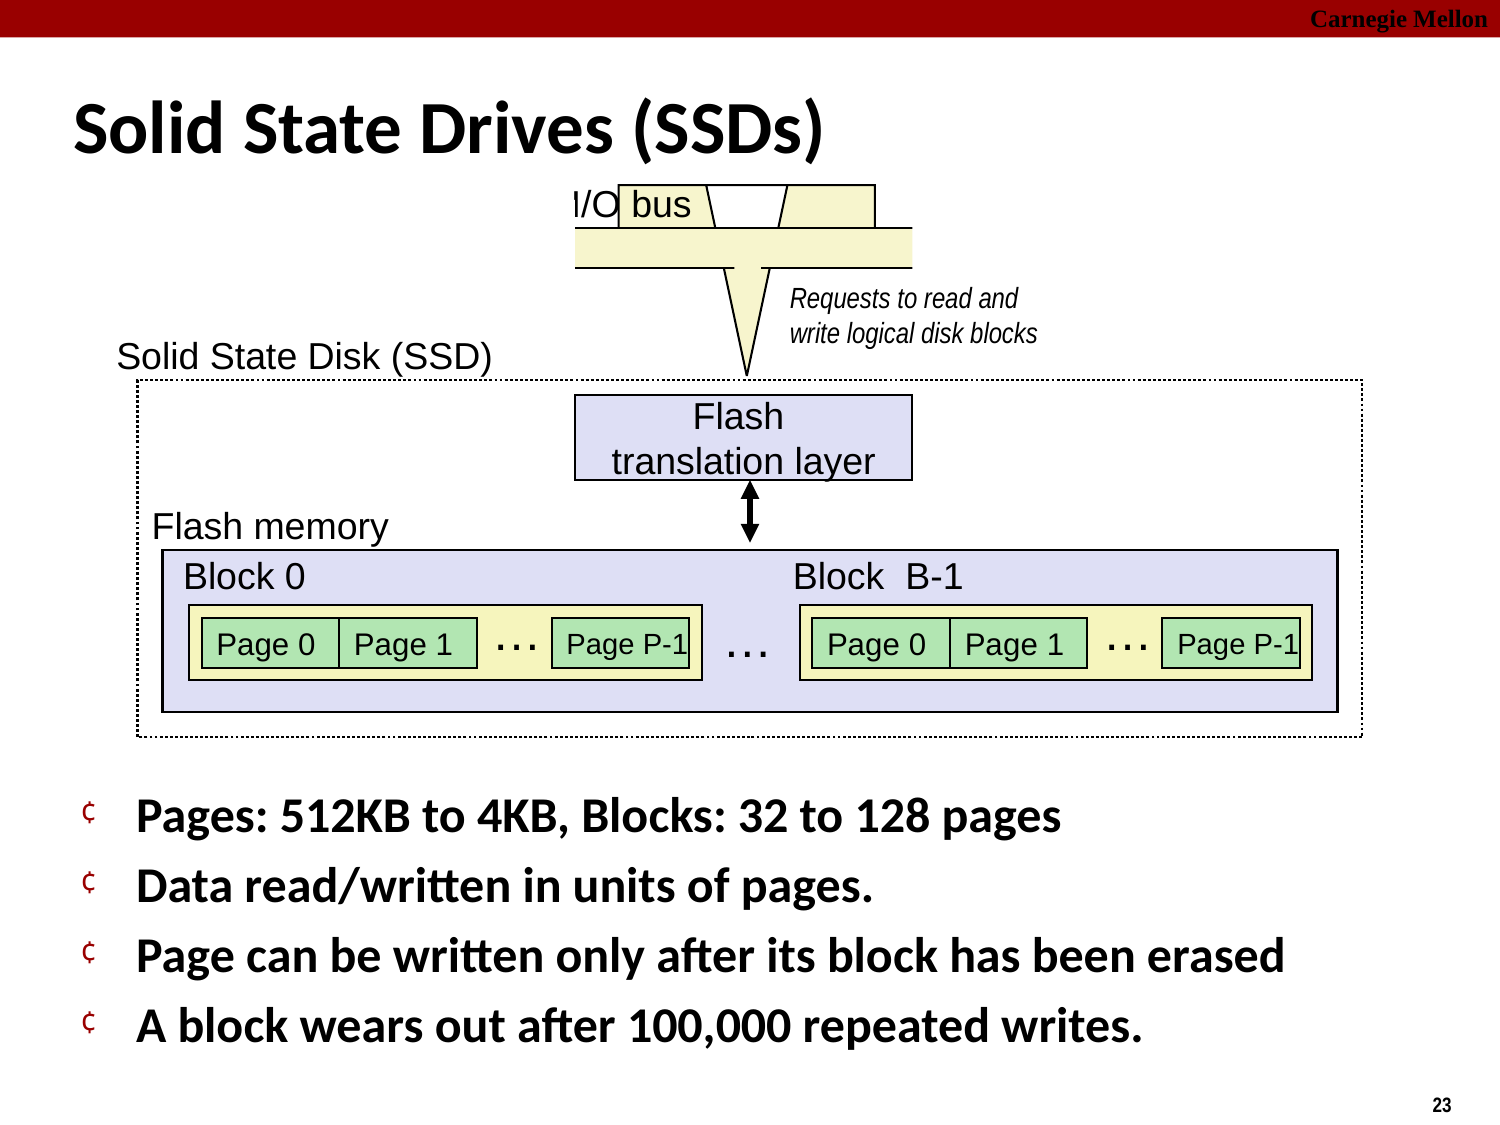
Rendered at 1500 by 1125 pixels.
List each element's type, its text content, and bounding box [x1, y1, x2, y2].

text_box … [707, 599, 788, 675]
text_box Block B-1 [778, 544, 979, 605]
list Pages: 512KB to 4KB, Blocks: 32 to 128 pages Data read/written in units of pages. Page can be written only after its block has been erased A block wears out after 100,000 repeated writes. [65, 774, 1361, 1088]
text_box Page 1 [339, 617, 476, 668]
text_box Solid State Disk (SSD) [101, 324, 509, 385]
text_box Page 0 [201, 617, 339, 668]
text_box Page 0 [812, 617, 949, 668]
text_box Requests to read and write logical disk blocks [774, 271, 1125, 357]
text_box Page P-1 [1168, 617, 1300, 668]
text_box [499, 185, 988, 377]
text_box Flash memory [136, 494, 404, 555]
text_box … [476, 592, 557, 668]
text_box I/O bus [556, 172, 707, 233]
title Solid State Drives (SSDs) [58, 71, 1304, 197]
text_box … [1087, 592, 1168, 668]
text_box Page 1 [949, 617, 1087, 668]
text_box [162, 549, 1338, 713]
title Solid State Drives (SSDs) [707, 186, 787, 197]
text_box Flash translation layer [575, 394, 913, 481]
text_box Block 0 [168, 555, 321, 605]
text_box Page P-1 [557, 617, 690, 668]
